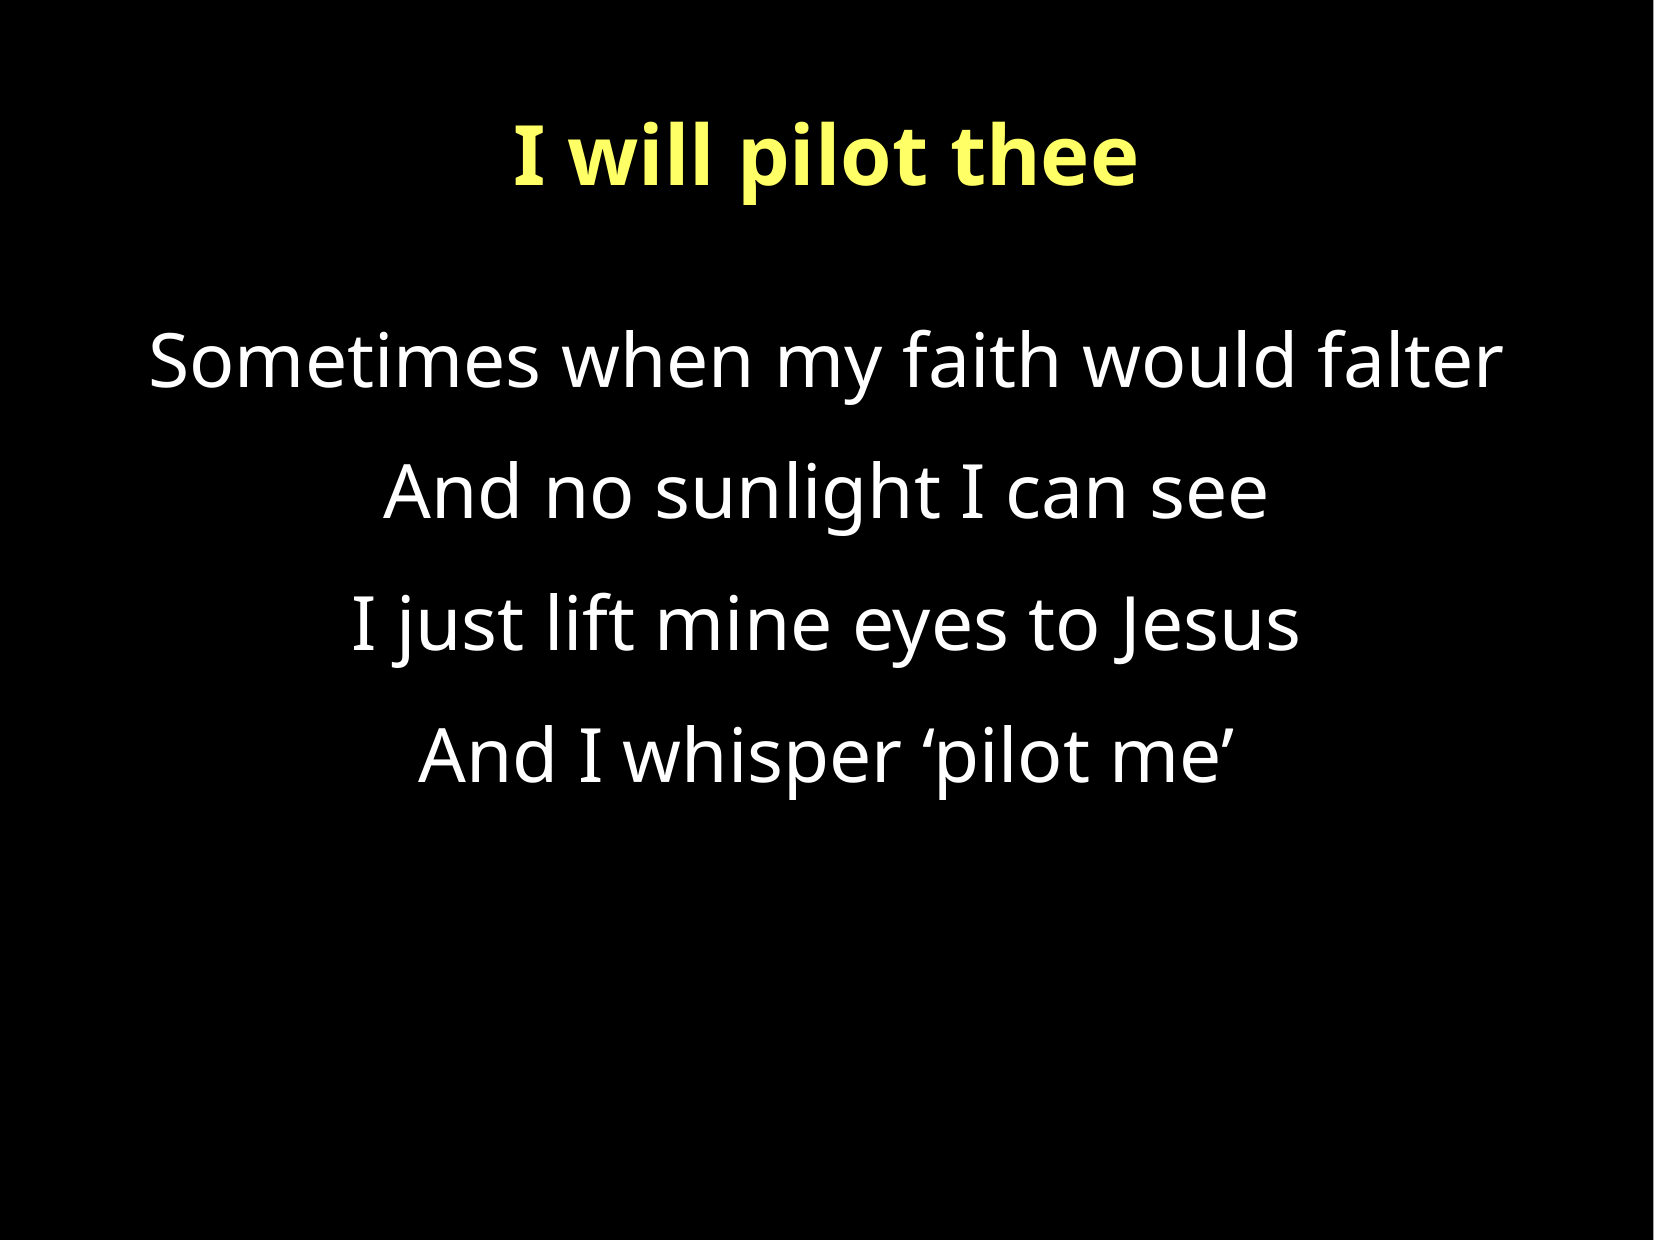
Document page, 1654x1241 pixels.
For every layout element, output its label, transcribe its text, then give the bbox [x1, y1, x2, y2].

title I will pilot thee [0, 49, 1654, 257]
list Sometimes when my faith would falter And no sunlight I can see I just lift mine eyes to Jesus And I whisper ‘pilot me’ [0, 307, 1654, 1027]
